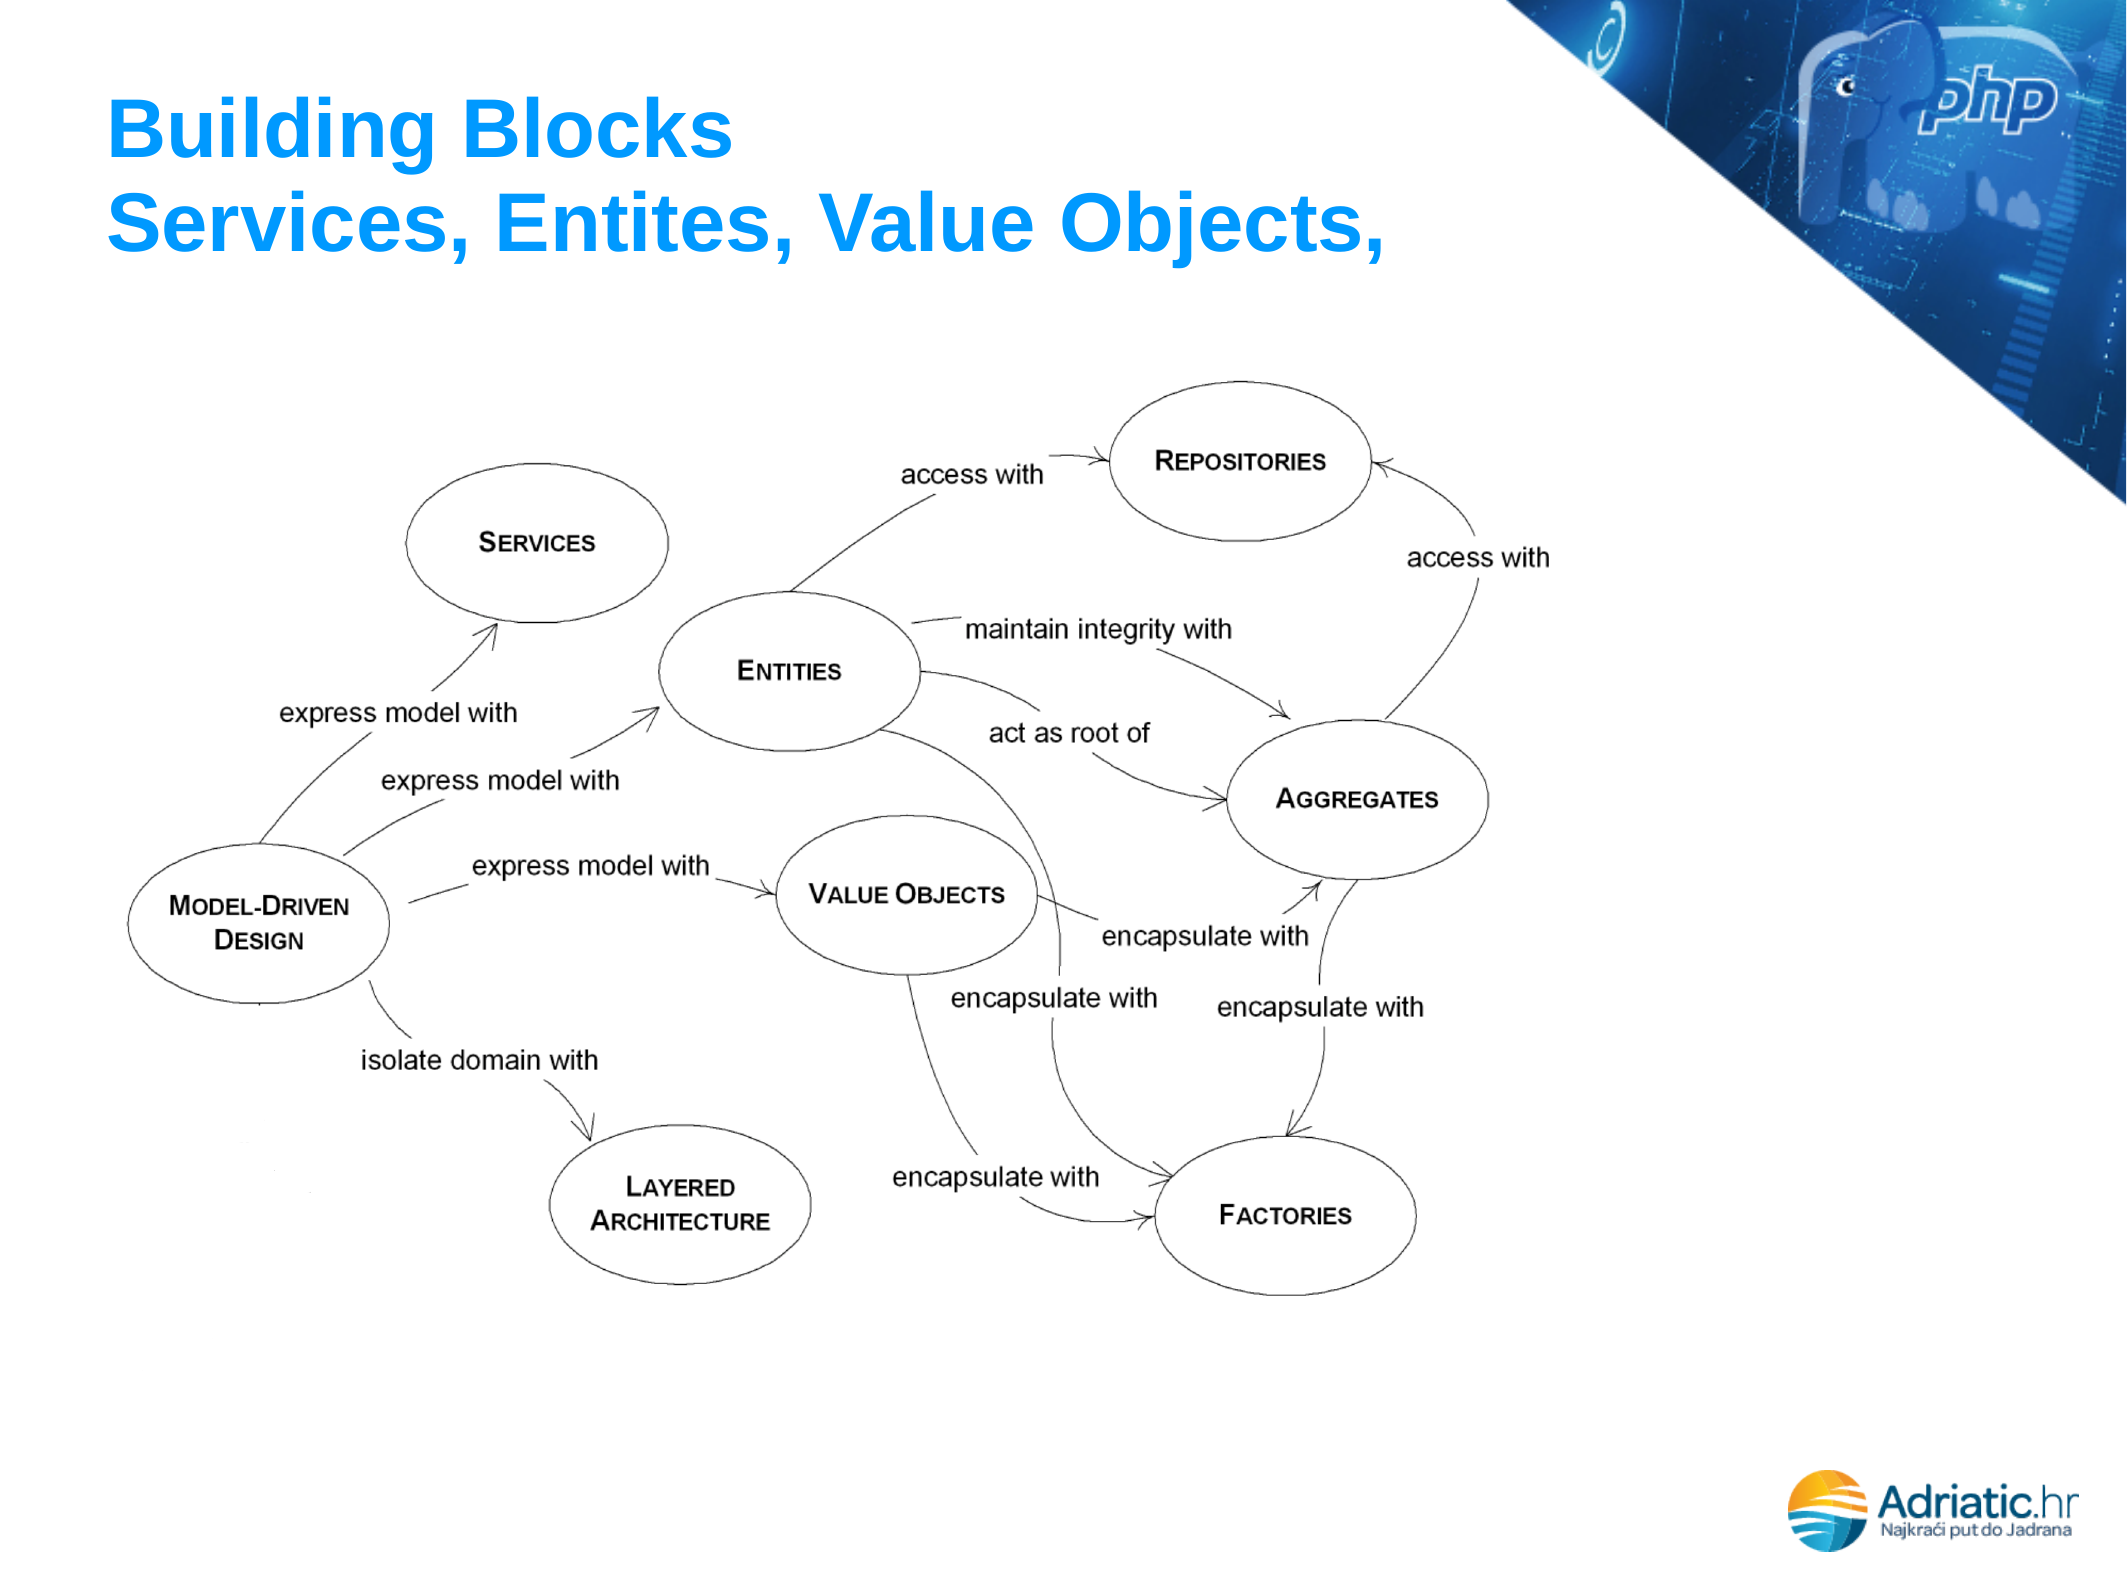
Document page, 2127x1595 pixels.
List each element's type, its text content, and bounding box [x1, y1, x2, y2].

title Building Blocks Services, Entites, Value Objects, [106, 82, 1630, 269]
picture [1788, 1470, 2079, 1552]
picture [85, 0, 2127, 1446]
